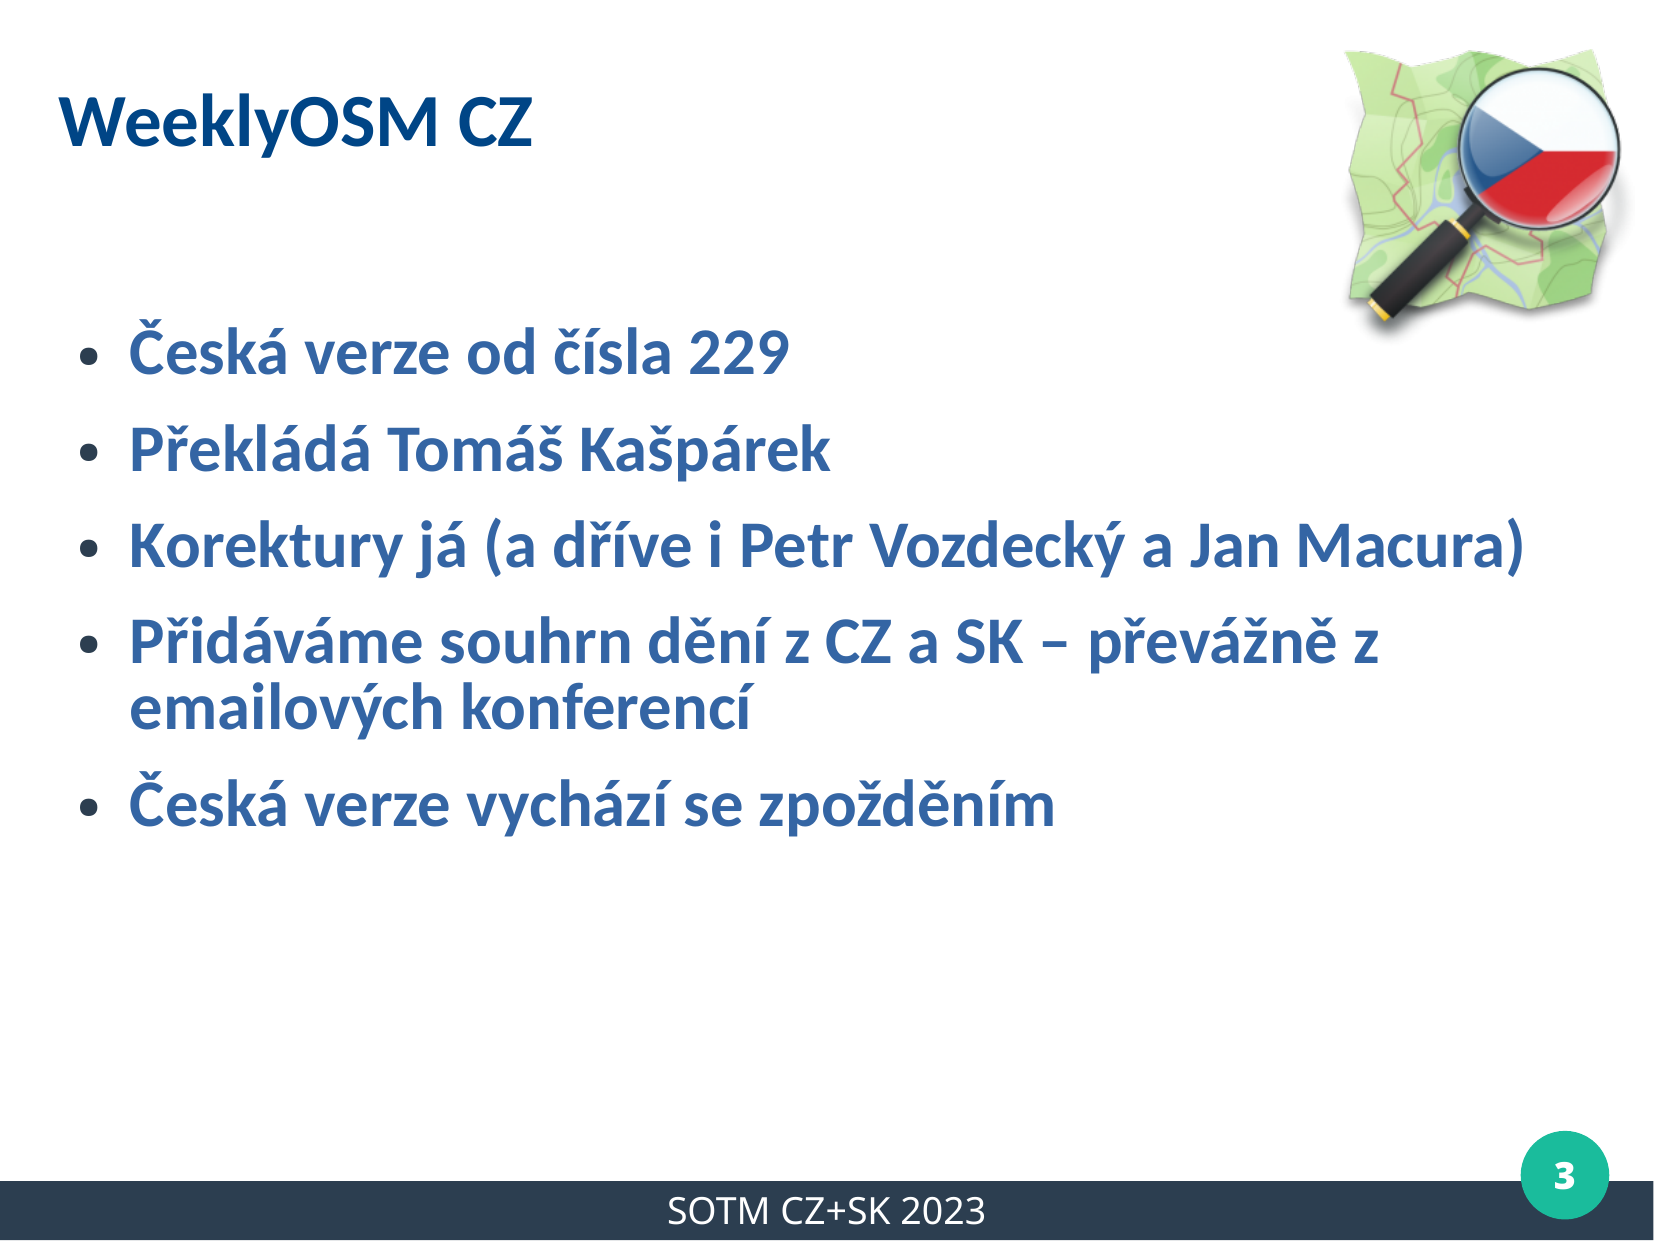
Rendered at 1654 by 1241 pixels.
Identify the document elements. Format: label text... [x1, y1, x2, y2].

list Česká verze od čísla 229 Překládá Tomáš Kašpárek Korektury já (a dříve i Petr Vozdecký a Jan Macura) Přidáváme souhrn dění z CZ a SK – převážně z emailových konferencí Česká verze vychází se zpožděním [59, 324, 1595, 1152]
picture [1334, 49, 1635, 350]
title WeeklyOSM CZ [59, 49, 1347, 207]
